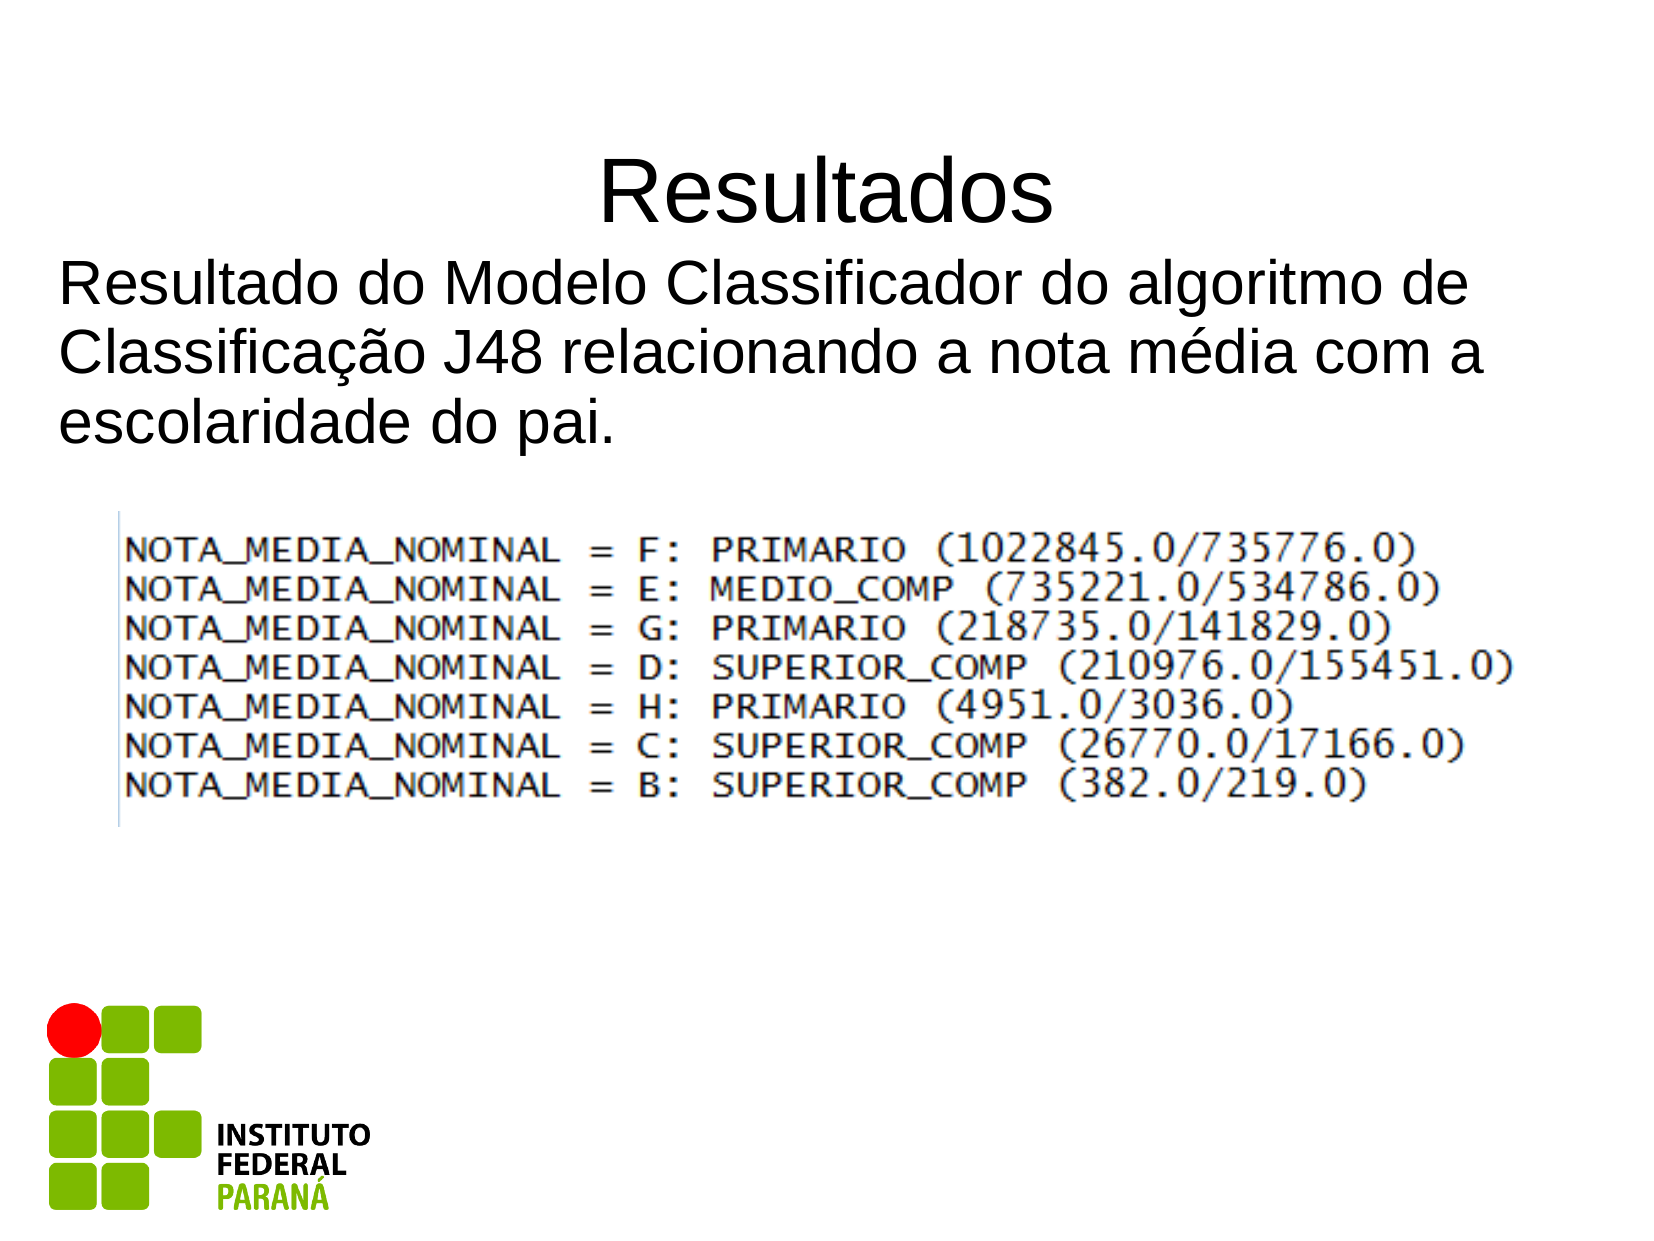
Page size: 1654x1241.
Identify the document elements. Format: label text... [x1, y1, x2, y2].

picture [47, 1003, 370, 1211]
title Resultados [82, 87, 1571, 295]
picture [118, 511, 1551, 827]
subtitle Resultado do Modelo Classificador do algoritmo de Classificação J48 relacionando a nota média com a escolaridade do pai. [59, 247, 1642, 550]
